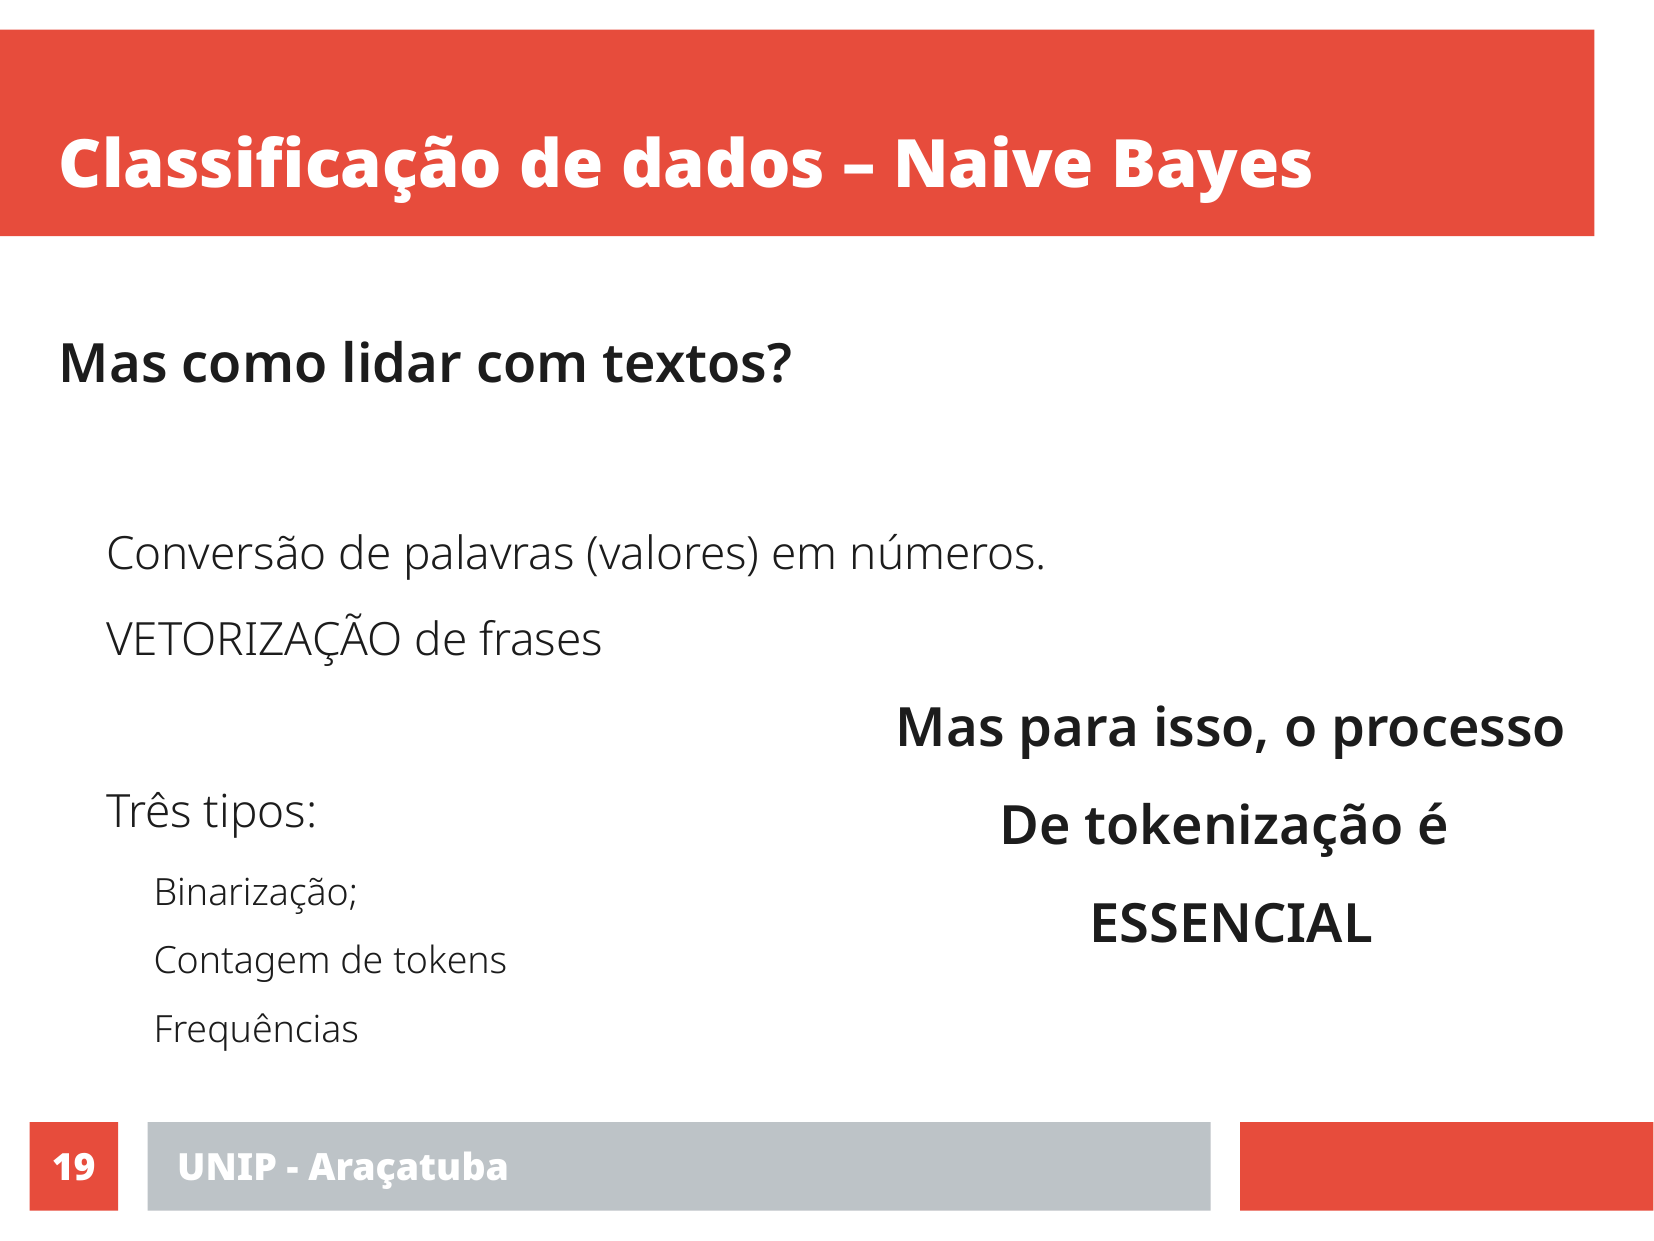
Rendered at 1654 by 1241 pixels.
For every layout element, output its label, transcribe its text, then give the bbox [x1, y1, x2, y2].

title Classificação de dados – Naive Bayes [59, 59, 1595, 207]
list Mas para isso, o processo De tokenização é ESSENCIAL [881, 688, 1582, 1128]
list Mas como lidar com textos? Conversão de palavras (valores) em números. VETORIZAÇÃO de frases Três tipos: Binarização; Contagem de tokens Frequências [59, 324, 1565, 1093]
